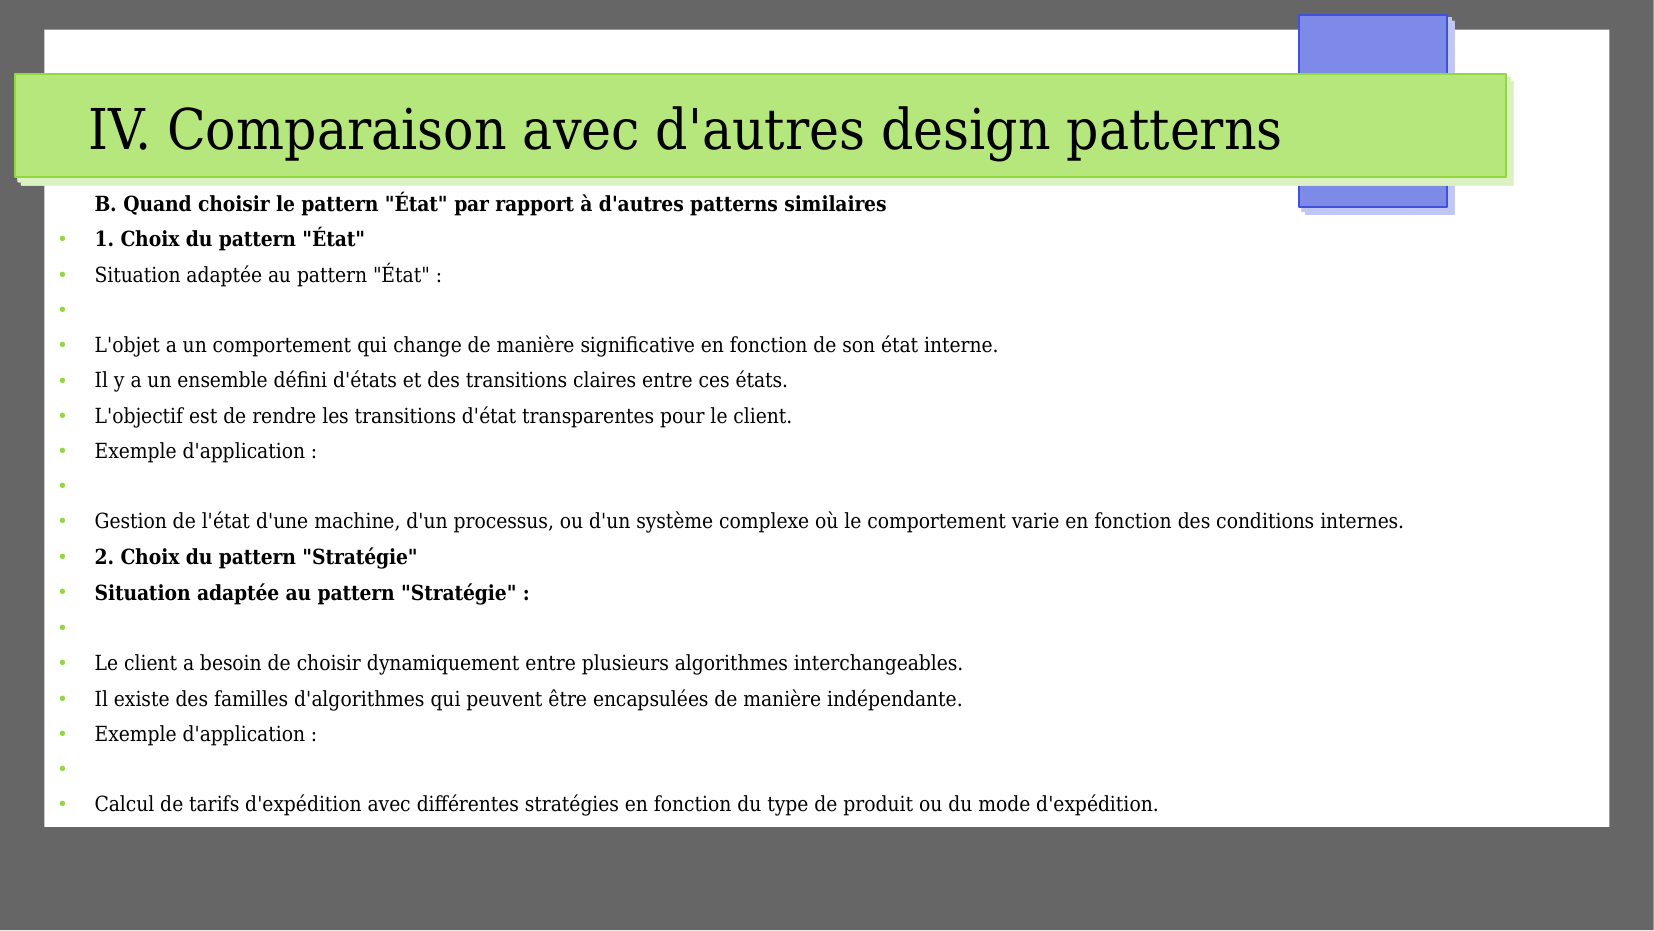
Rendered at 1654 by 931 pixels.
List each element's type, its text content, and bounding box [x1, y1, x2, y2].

list B. Quand choisir le pattern "État" par rapport à d'autres patterns similaires 1. Choix du pattern "État" Situation adaptée au pattern "État" : L'objet a un comportement qui change de manière significative en fonction de son état interne. Il y a un ensemble défini d'états et des transitions claires entre ces états. L'objectif est de rendre les transitions d'état transparentes pour le client. Exemple d'application : Gestion de l'état d'une machine, d'un processus, ou d'un système complexe où le comportement varie en fonction des conditions internes. 2. Choix du pattern "Stratégie" Situation adaptée au pattern "Stratégie" : Le client a besoin de choisir dynamiquement entre plusieurs algorithmes interchangeables. Il existe des familles d'algorithmes qui peuvent être encapsulées de manière indépendante. Exemple d'application : Calcul de tarifs d'expédition avec différentes stratégies en fonction du type de produit ou du mode d'expédition. [59, 191, 1565, 827]
title IV. Comparaison avec d'autres design patterns [88, 16, 1506, 178]
